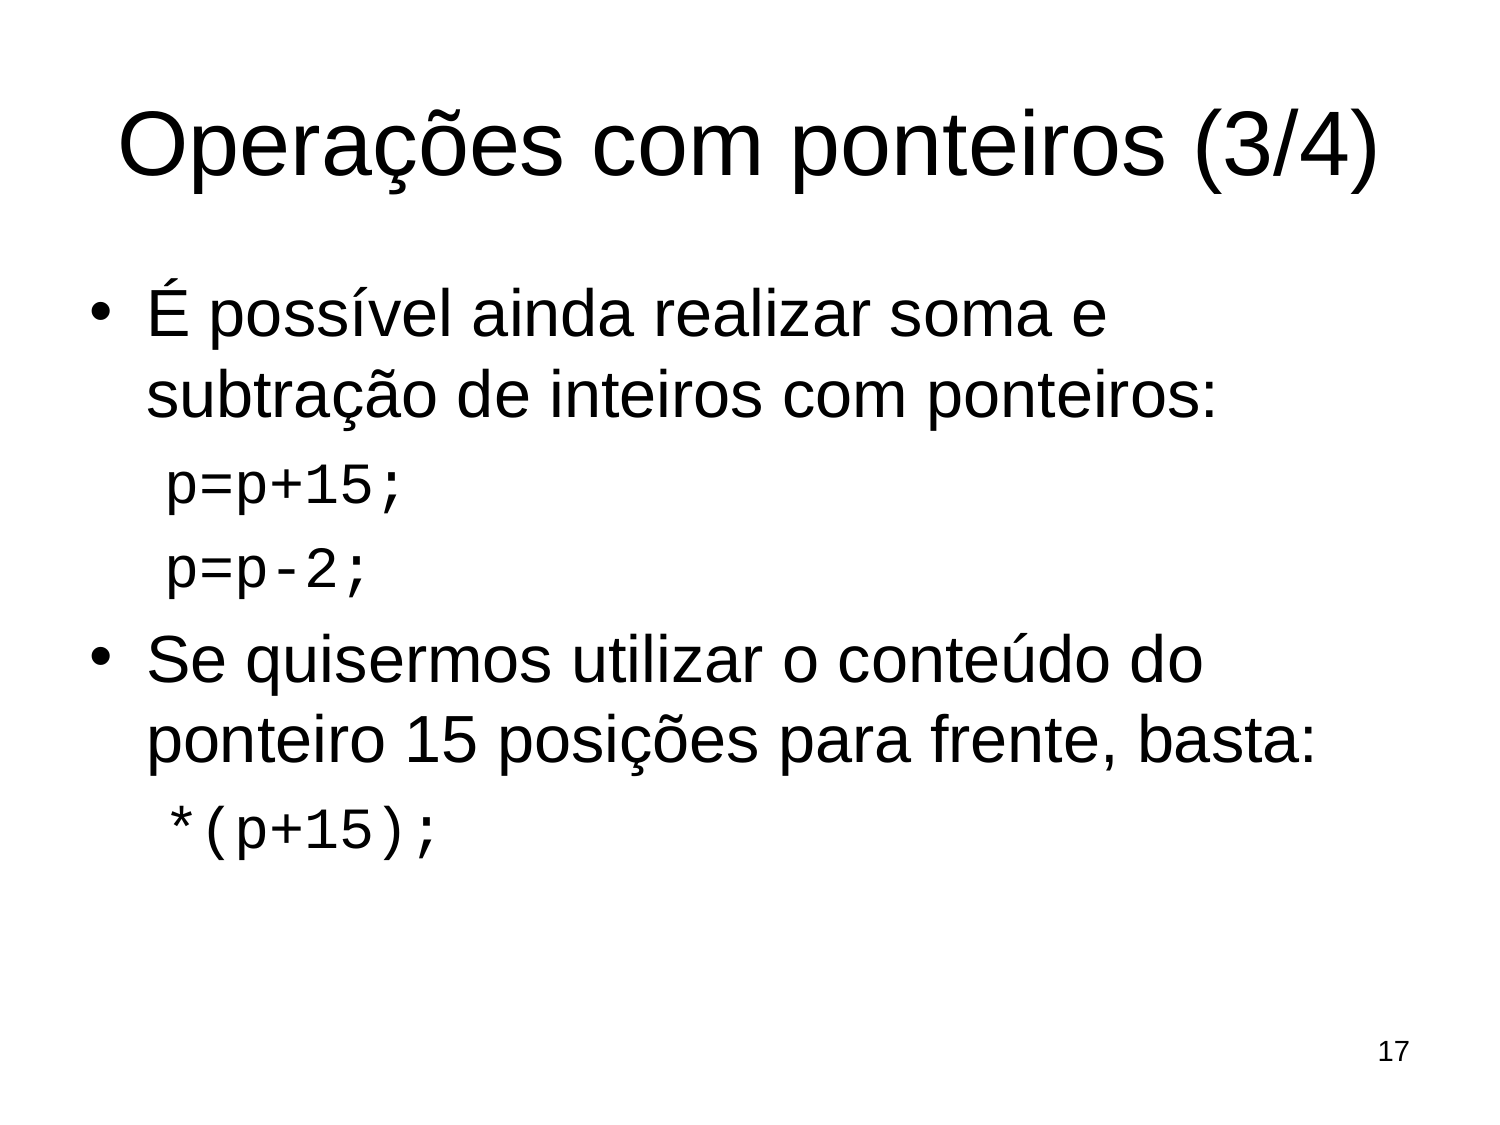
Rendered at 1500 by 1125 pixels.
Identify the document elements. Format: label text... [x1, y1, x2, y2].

list É possível ainda realizar soma e subtração de inteiros com ponteiros: p=p+15; p=p-2; Se quisermos utilizar o conteúdo do ponteiro 15 posições para frente, basta: *(p+15); [75, 262, 1426, 1005]
title Operações com ponteiros (3/4) [75, 45, 1426, 233]
